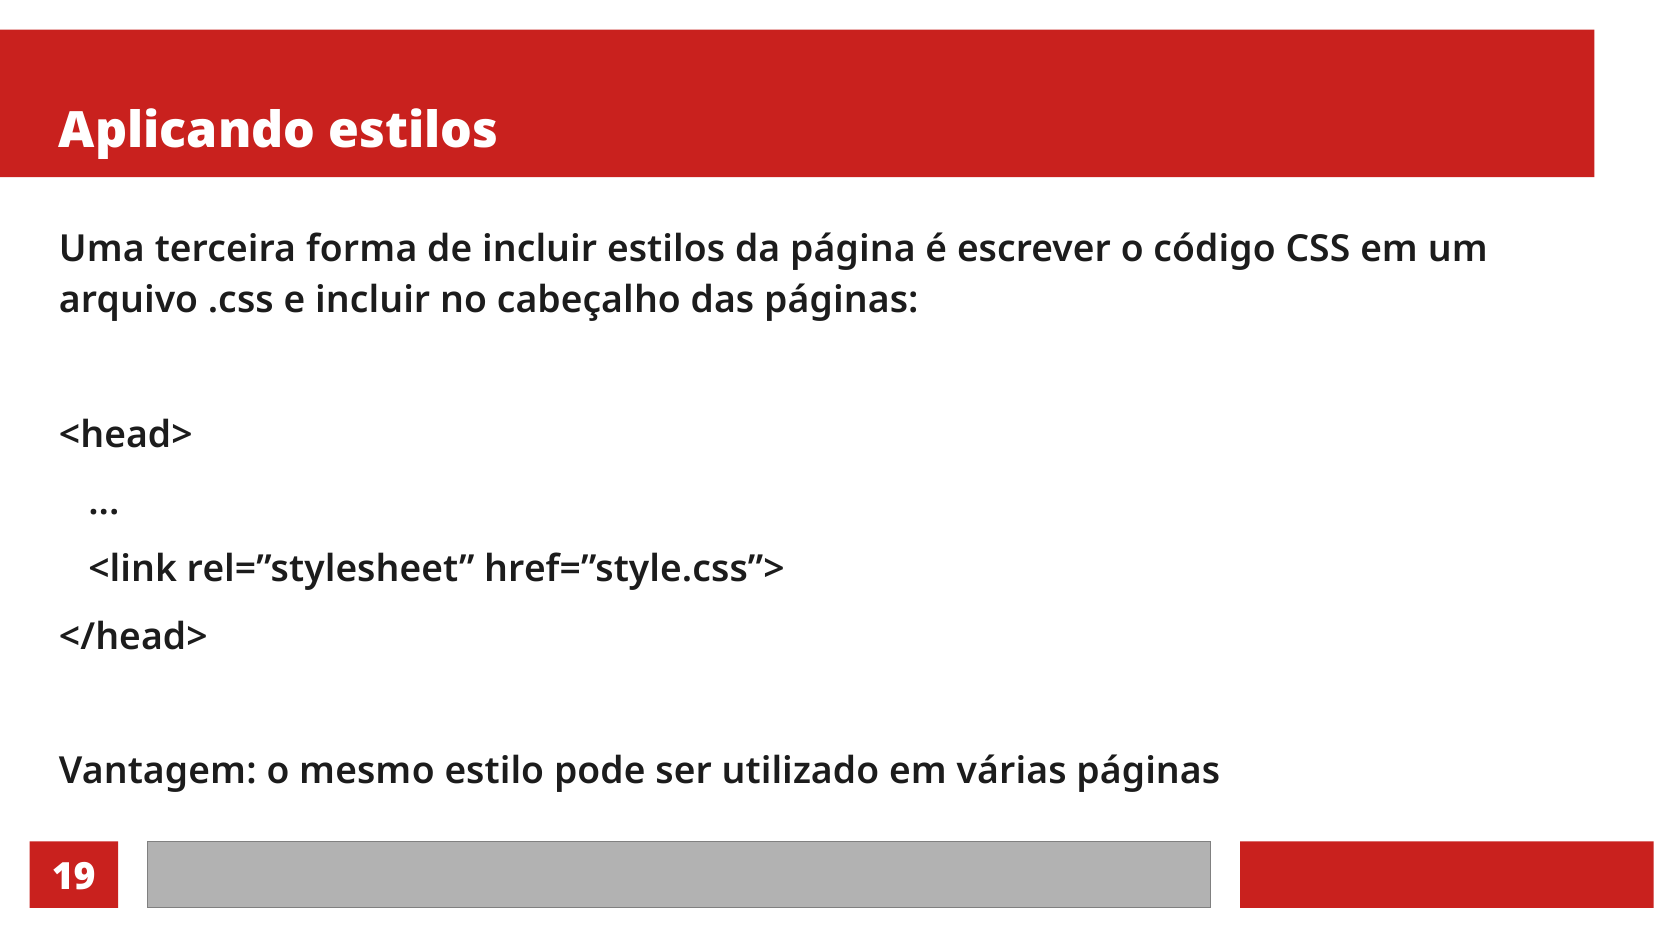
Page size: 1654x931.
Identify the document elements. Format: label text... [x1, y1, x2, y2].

list Uma terceira forma de incluir estilos da página é escrever o código CSS em um arquivo .css e incluir no cabeçalho das páginas: <head> ... <link rel=”stylesheet” href=”style.css”> </head> Vantagem: o mesmo estilo pode ser utilizado em várias páginas [59, 221, 1565, 798]
title Aplicando estilos [59, 44, 1595, 163]
